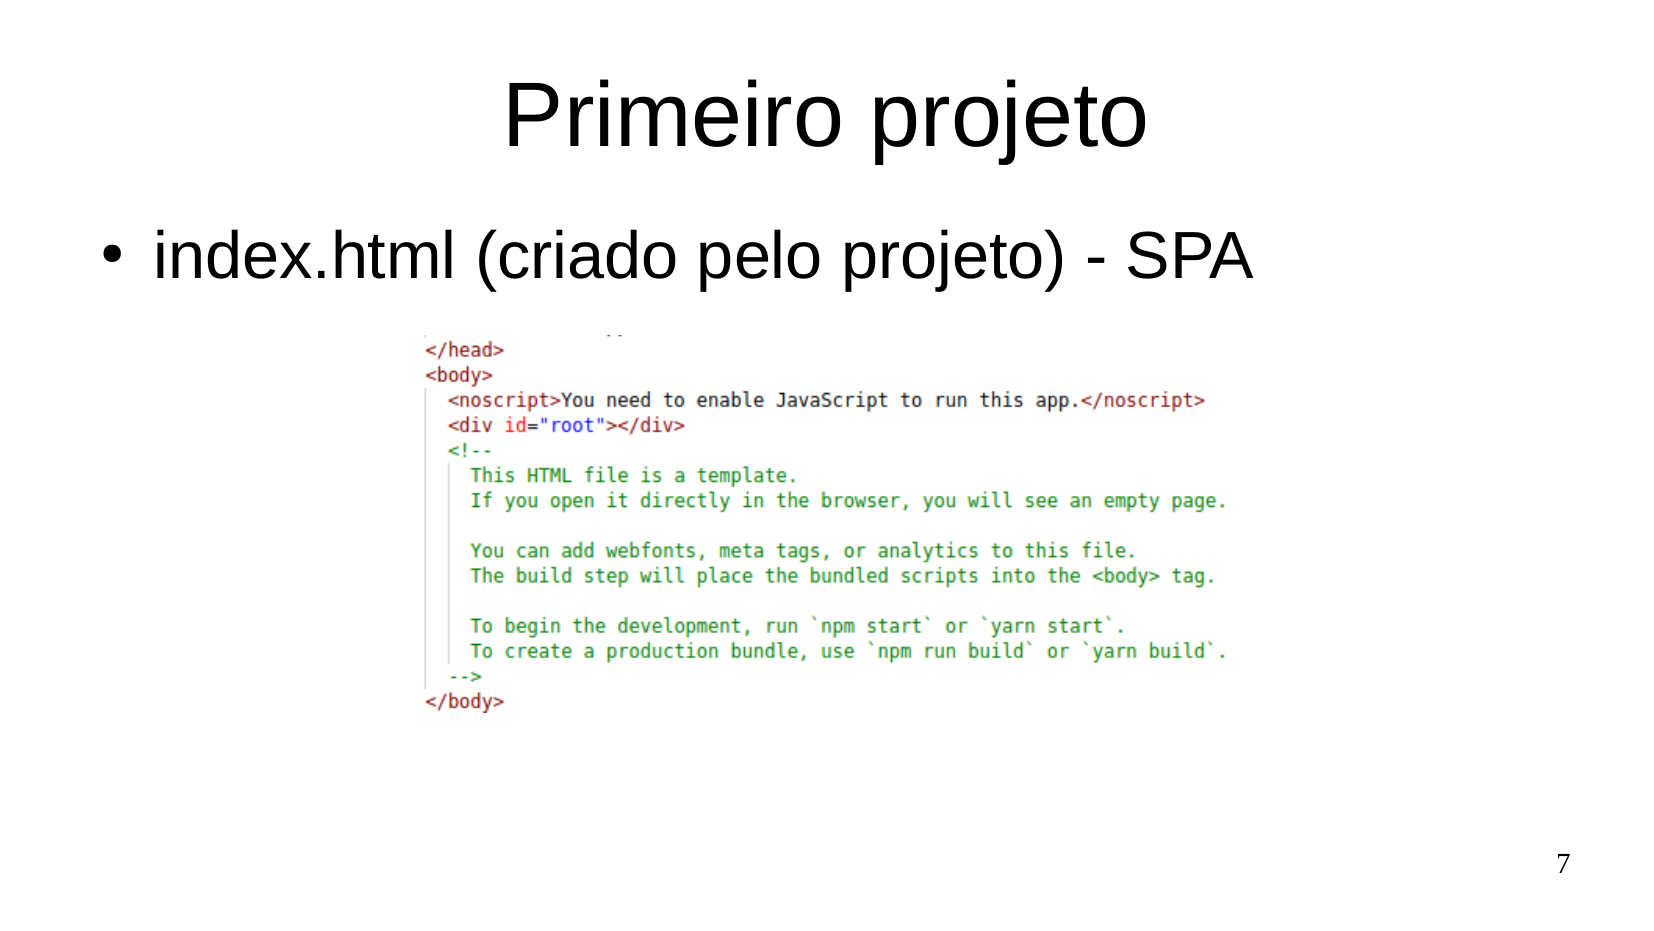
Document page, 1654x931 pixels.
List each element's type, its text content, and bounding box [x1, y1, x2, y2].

picture [417, 335, 1254, 713]
title Primeiro projeto [82, 37, 1571, 193]
list index.html (criado pelo projeto) - SPA [82, 217, 1571, 758]
